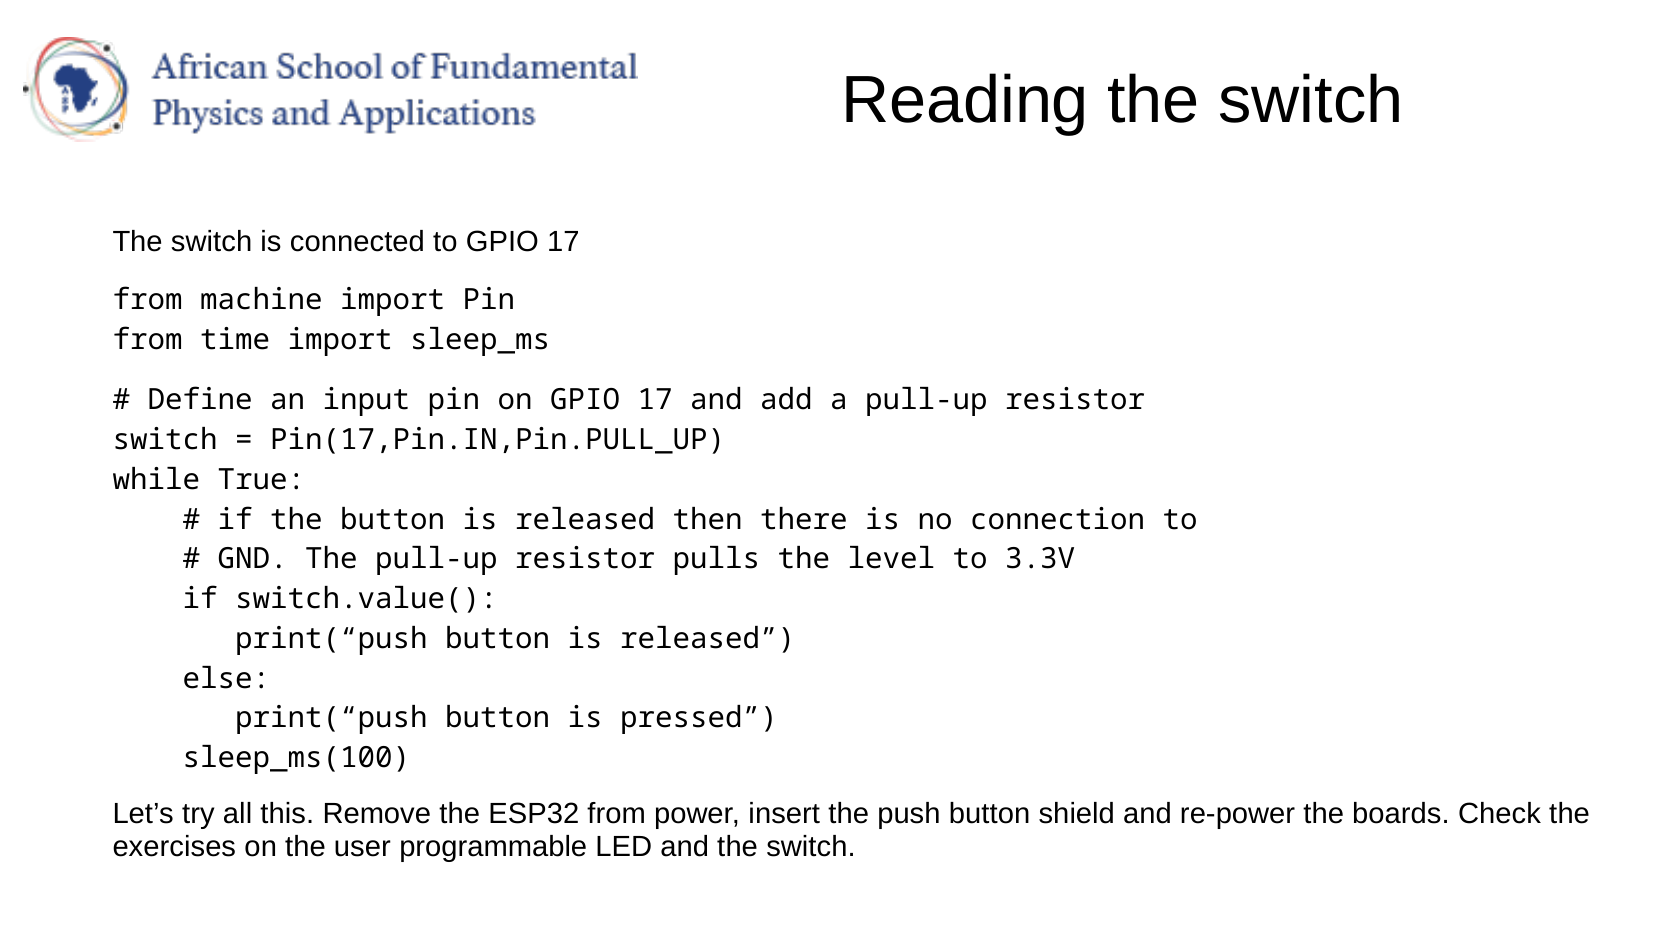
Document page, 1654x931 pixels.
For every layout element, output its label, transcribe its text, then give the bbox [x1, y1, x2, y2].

title Reading the switch [635, 21, 1610, 177]
picture [23, 37, 635, 142]
list The switch is connected to GPIO 17 from machine import Pin from time import sleep_ms # Define an input pin on GPIO 17 and add a pull-up resistor switch = Pin(17,Pin.IN,Pin.PULL_UP) while True: # if the button is released then there is no connection to # GND. The pull-up resistor pulls the level to 3.3V if switch.value(): print(“push button is released”) else: print(“push button is pressed”) sleep_ms(100) Let’s try all this. Remove the ESP32 from power, insert the push button shield and re-power the boards. Check the exercises on the user programmable LED and the switch. [112, 225, 1601, 863]
